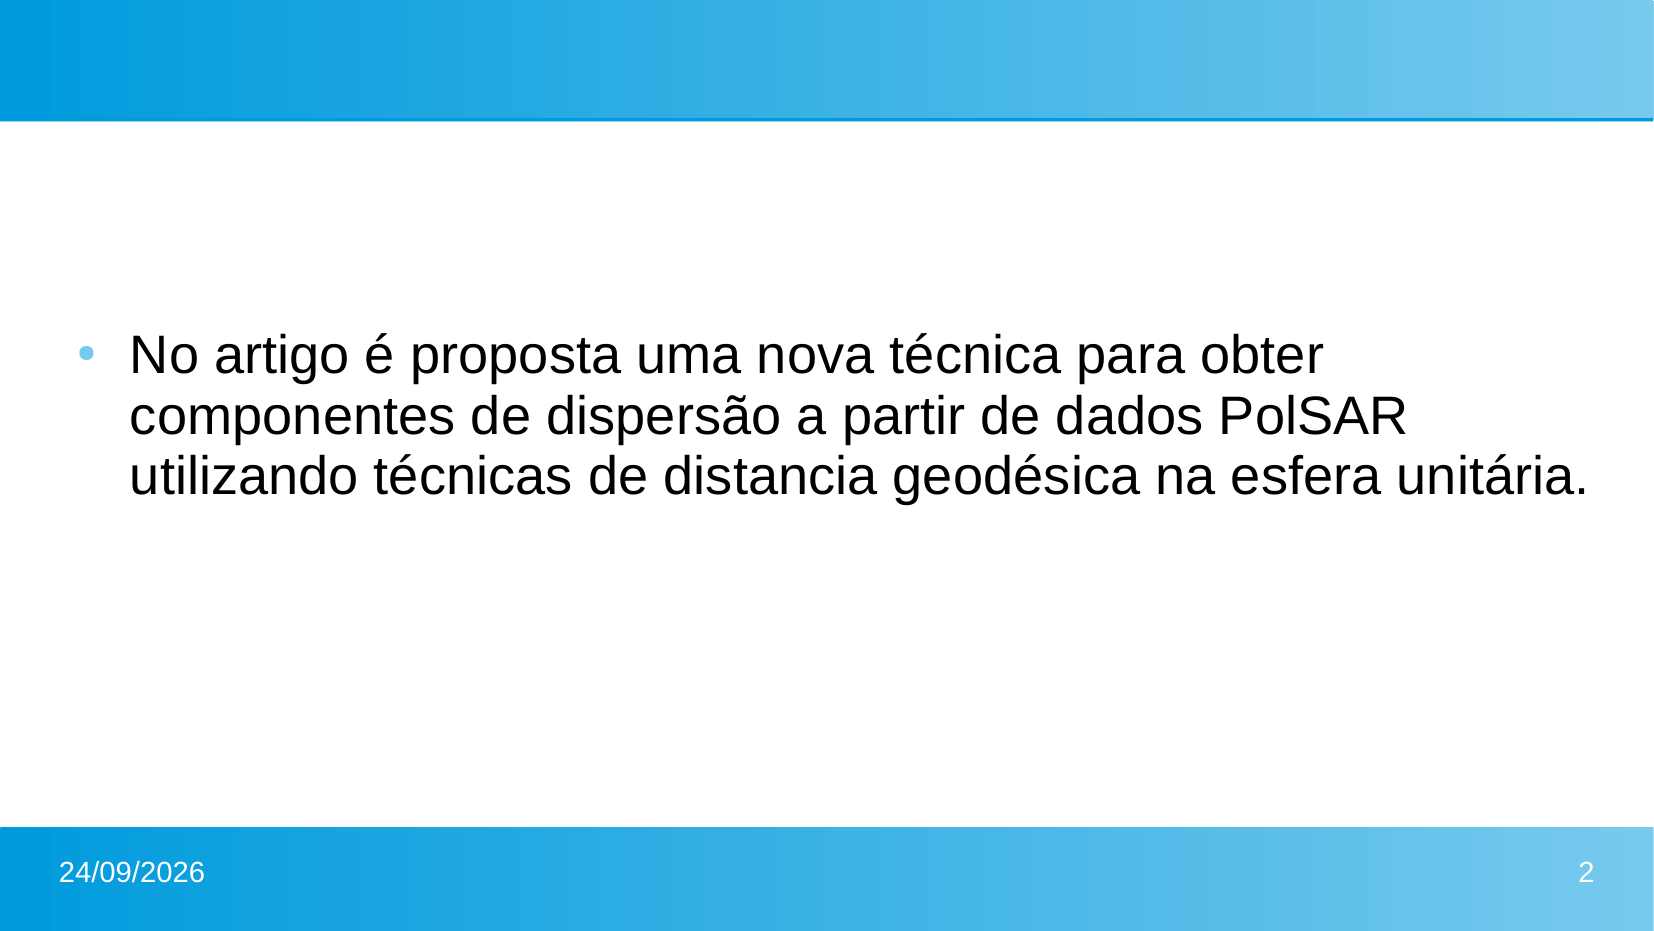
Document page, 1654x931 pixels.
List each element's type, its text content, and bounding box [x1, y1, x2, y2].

list No artigo é proposta uma nova técnica para obter componentes de dispersão a partir de dados PolSAR utilizando técnicas de distancia geodésica na esfera unitária. [59, 324, 1595, 562]
